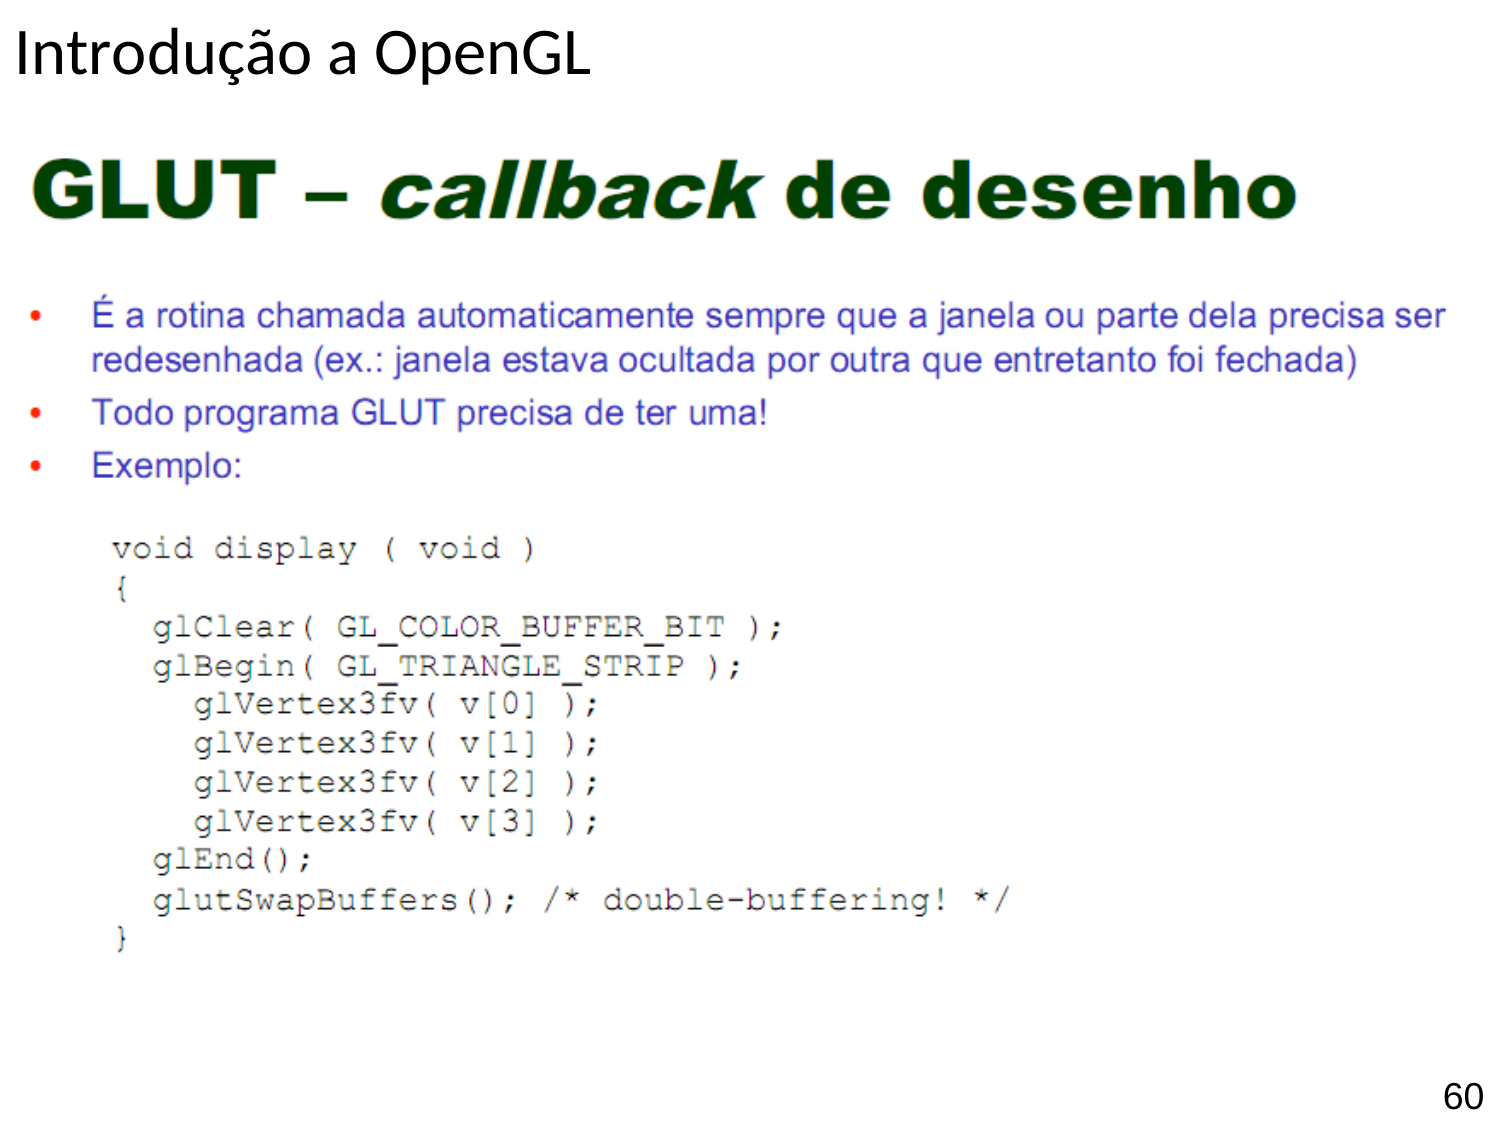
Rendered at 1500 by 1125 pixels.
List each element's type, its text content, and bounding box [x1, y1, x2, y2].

text_box 60 [1428, 1064, 1500, 1125]
picture [11, 140, 1473, 985]
text_box Introdução a OpenGL [0, 0, 1051, 141]
